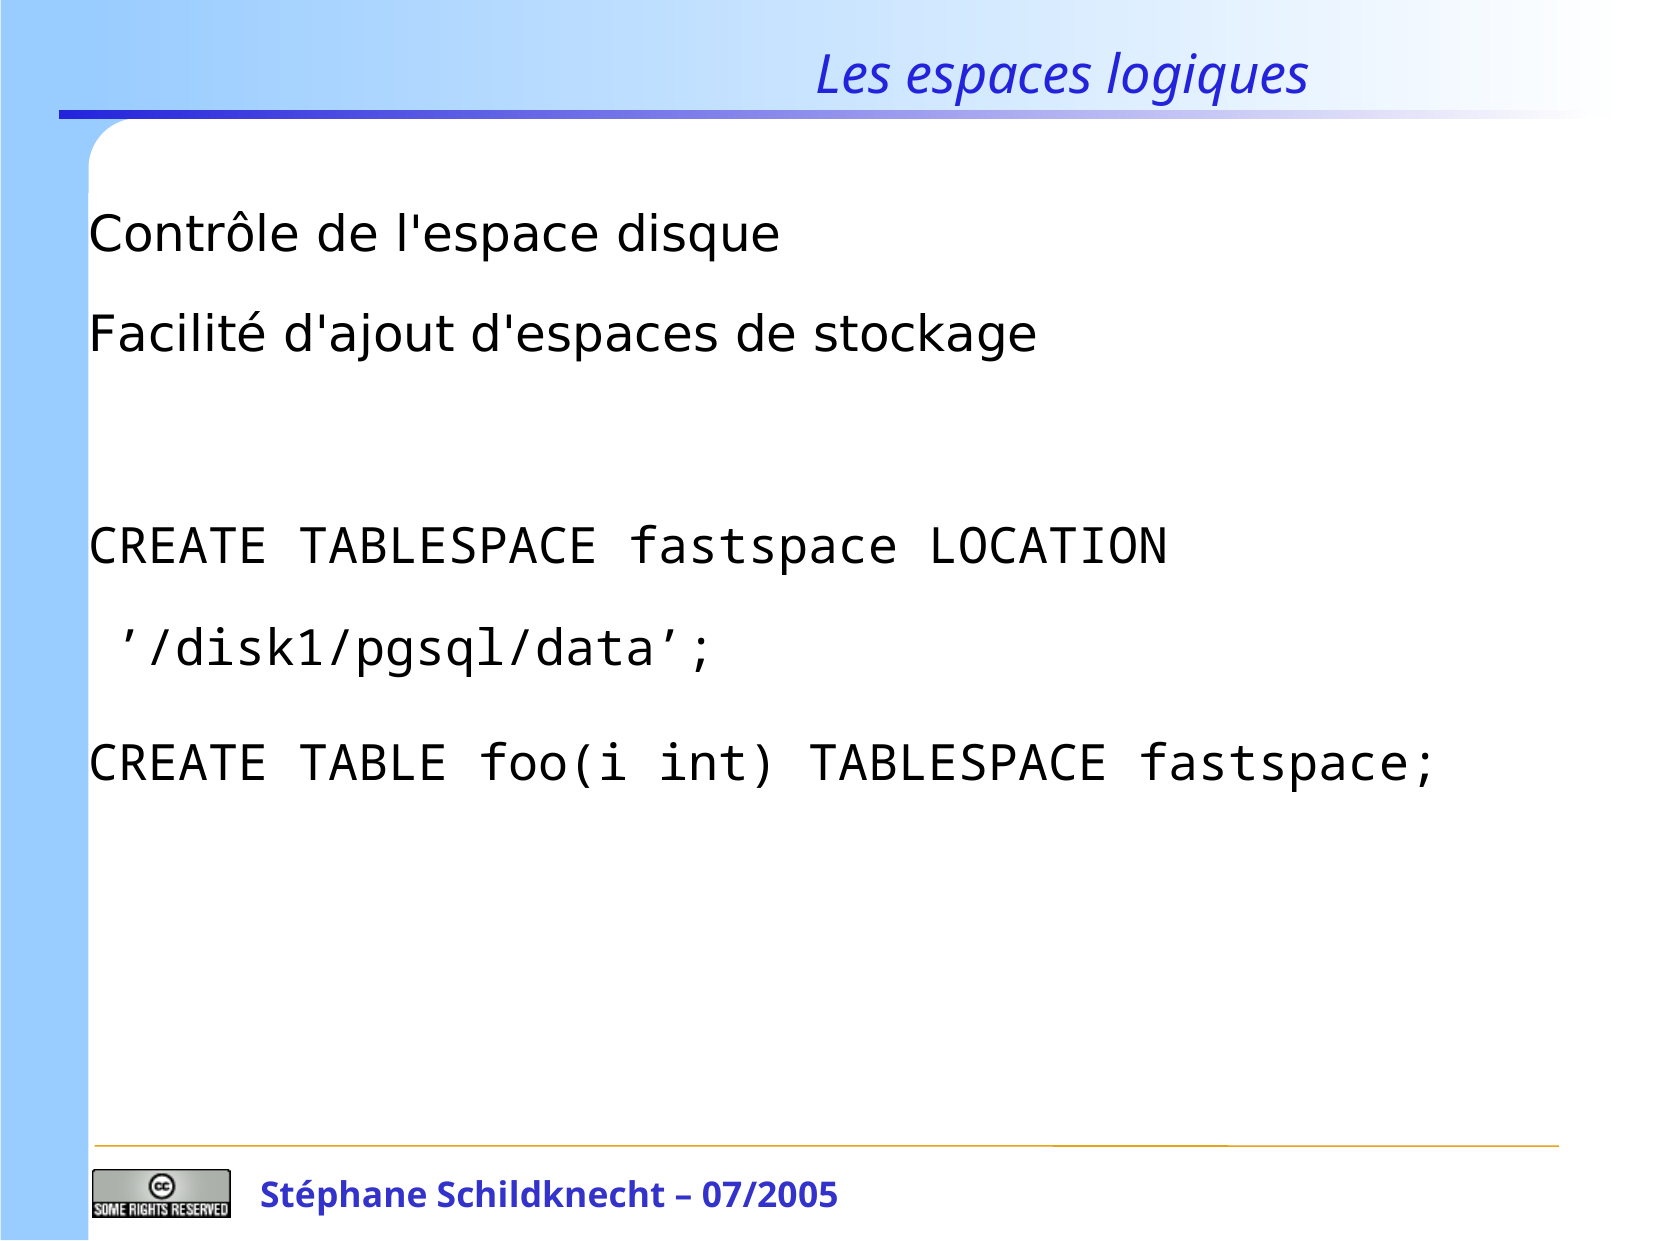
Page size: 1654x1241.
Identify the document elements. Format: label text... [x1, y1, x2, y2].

list Contrôle de l'espace disque Facilité d'ajout d'espaces de stockage CREATE TABLESPACE fastspace LOCATION ’/disk1/pgsql/data’; CREATE TABLE foo(i int) TABLESPACE fastspace; [88, 175, 1547, 1064]
picture [92, 1169, 231, 1218]
title Les espaces logiques [472, 0, 1654, 148]
